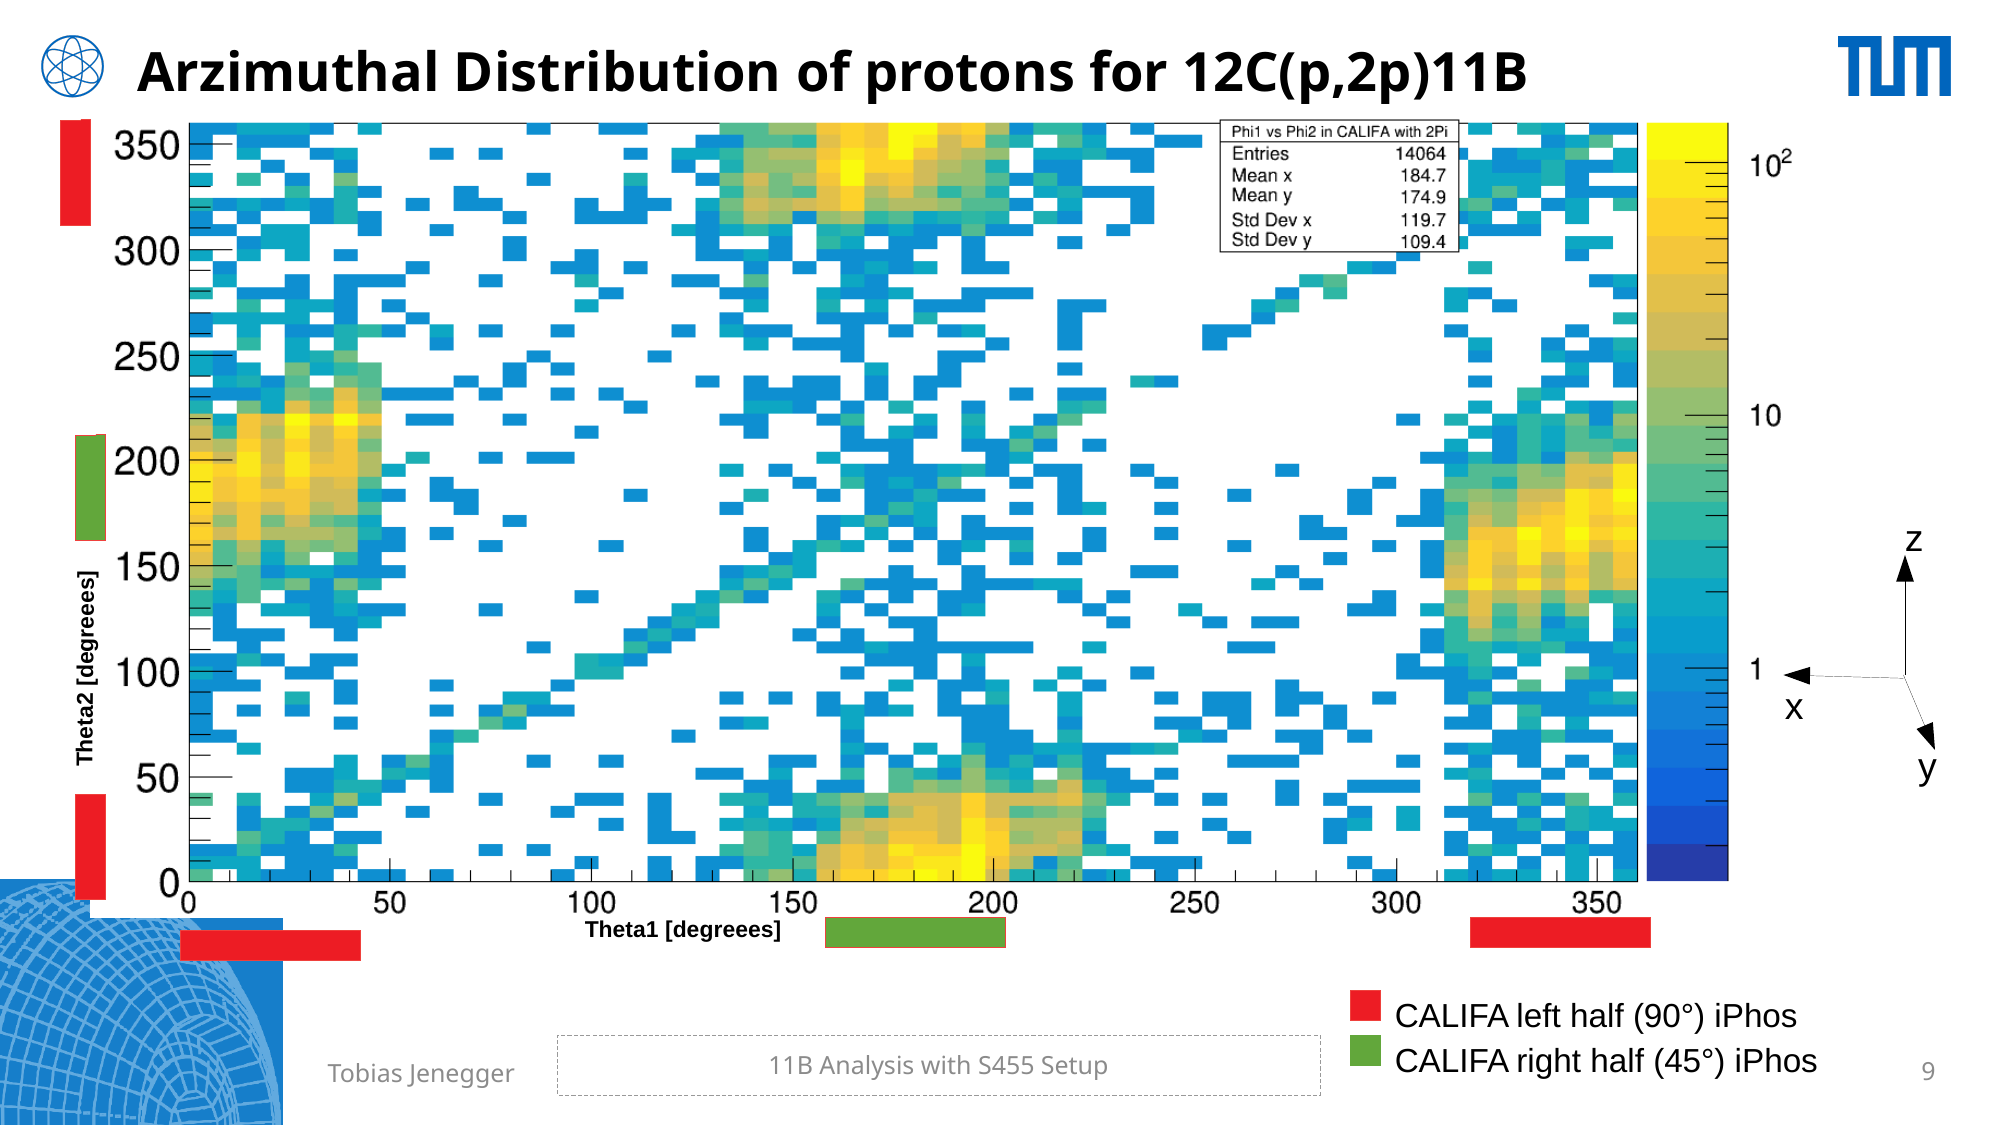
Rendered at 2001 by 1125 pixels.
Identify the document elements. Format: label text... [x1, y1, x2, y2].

text_box [75, 434, 106, 541]
text_box y [1903, 738, 1979, 796]
picture [0, 108, 1801, 1125]
picture [1838, 36, 1951, 96]
text_box Theta1 [degreees] [570, 909, 811, 976]
text_box 11B Analysis with S455 Setup [557, 1035, 1321, 1096]
picture [36, 30, 108, 101]
text_box [180, 930, 361, 961]
title Arzimuthal Distribution of protons for 12C(p,2p)11B [137, 32, 1809, 109]
text_box [1350, 990, 1380, 1021]
text_box [825, 917, 1006, 948]
text_box CALIFA right half (45°) iPhos [1380, 1035, 1876, 1124]
text_box Theta2 [degreees] [64, 541, 132, 782]
text_box [1350, 1035, 1380, 1066]
text_box x [1770, 678, 1831, 736]
text_box CALIFA left half (90°) iPhos [1380, 990, 1831, 1035]
text_box <number> [1876, 1042, 1951, 1103]
text_box z [1890, 510, 1951, 567]
text_box Tobias Jenegger [312, 1042, 588, 1103]
text_box [60, 119, 91, 226]
text_box [1470, 917, 1651, 948]
text_box [75, 794, 106, 900]
